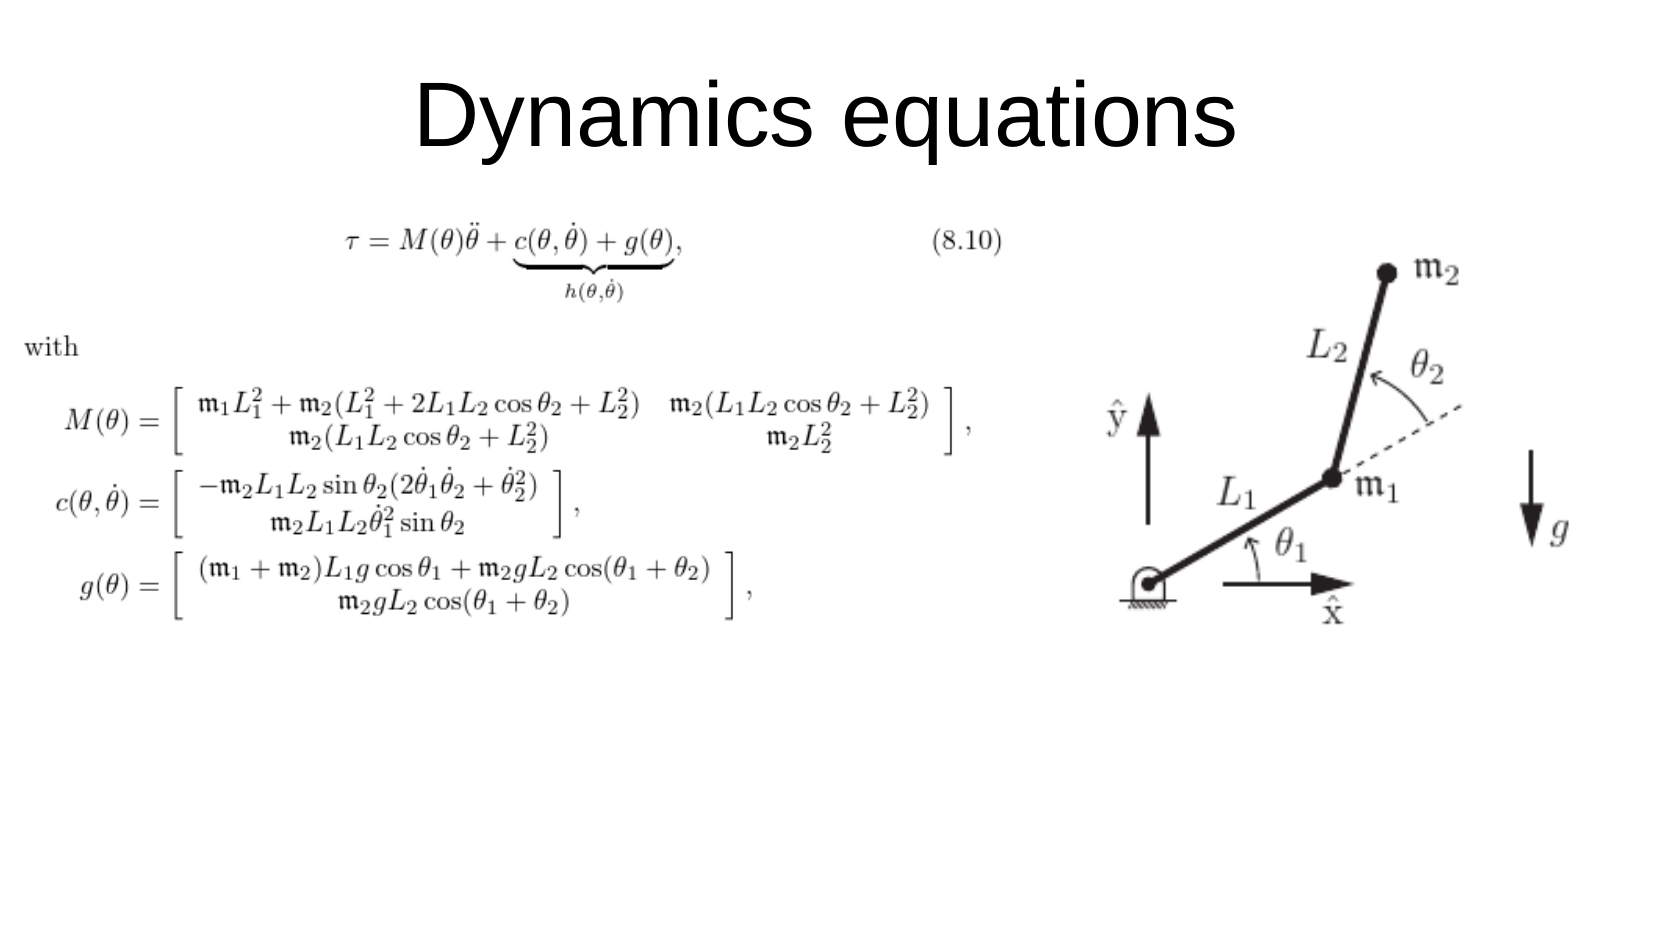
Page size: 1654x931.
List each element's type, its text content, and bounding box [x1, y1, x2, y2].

picture [1032, 224, 1613, 676]
picture [15, 215, 1013, 638]
title Dynamics equations [82, 37, 1571, 193]
